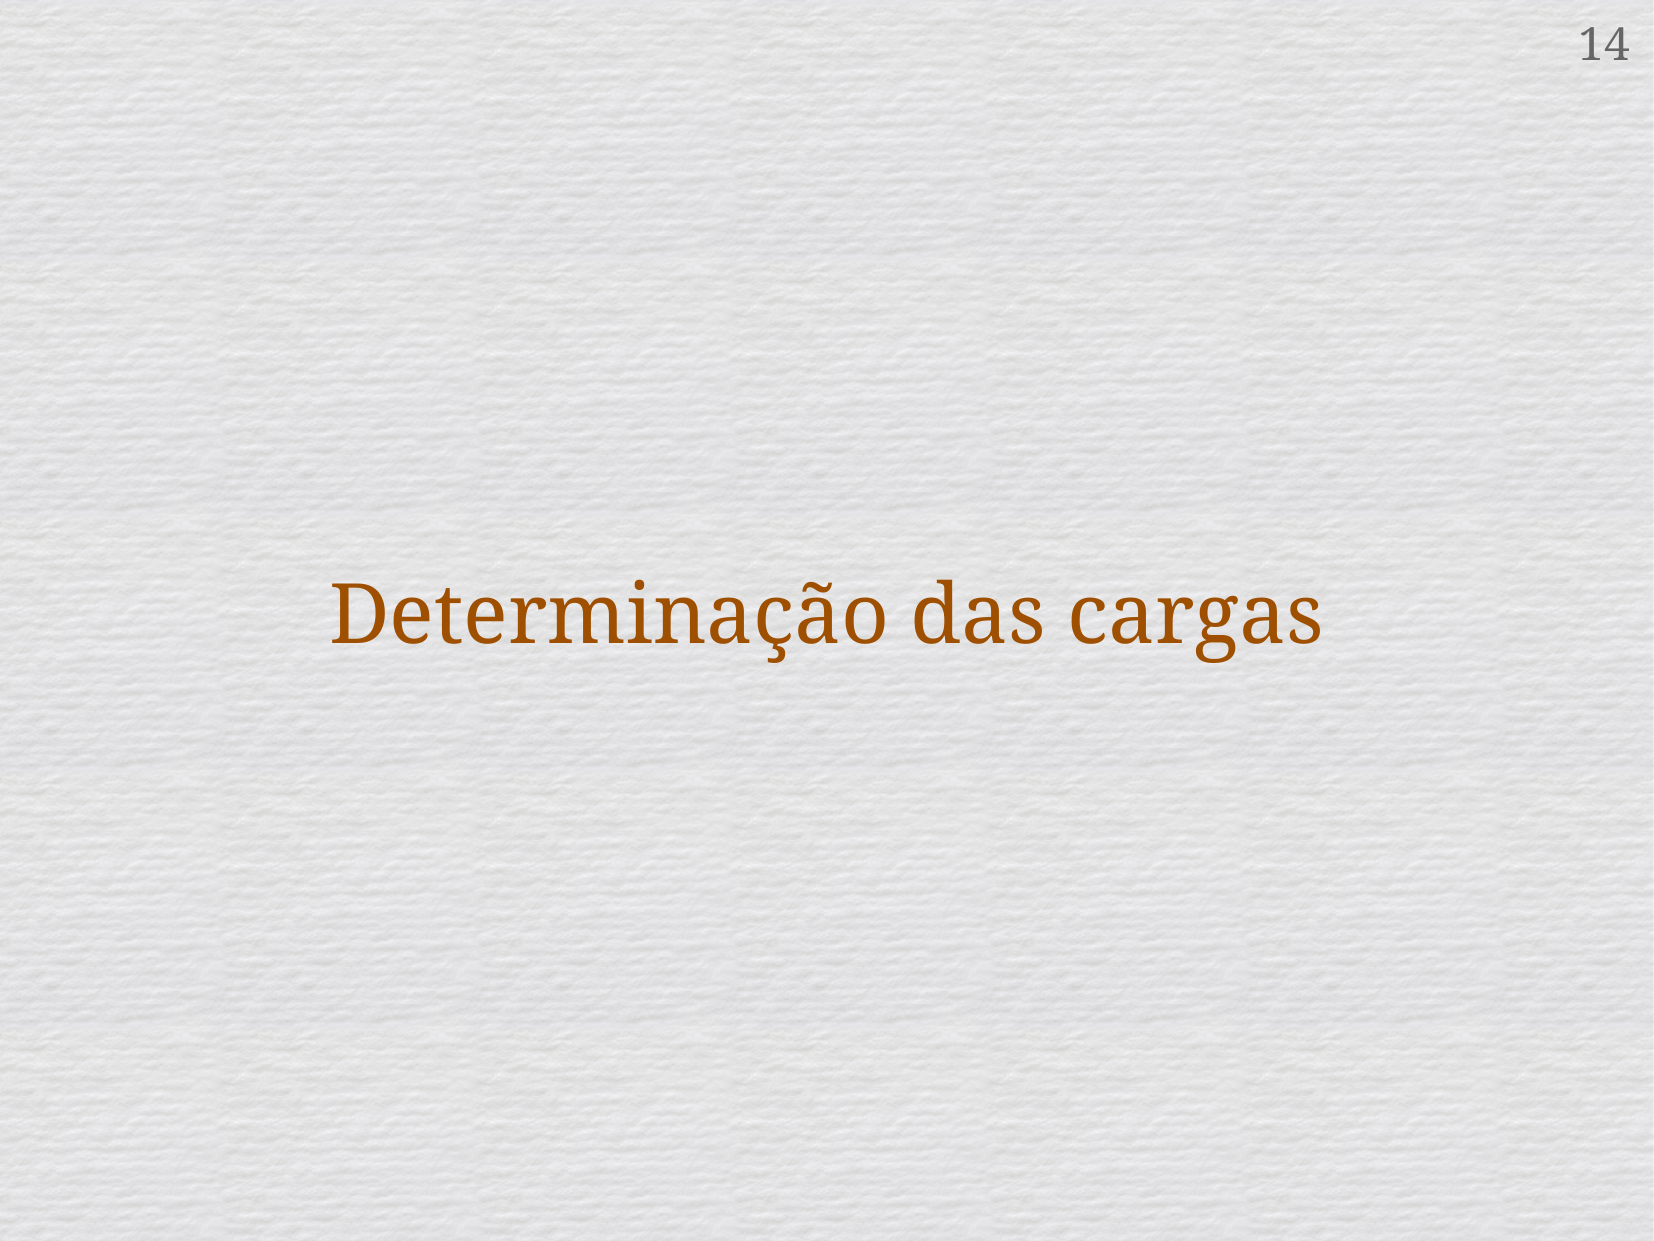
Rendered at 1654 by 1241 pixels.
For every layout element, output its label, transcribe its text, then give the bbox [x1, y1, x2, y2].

picture [0, 0, 1654, 1241]
title Determinação das cargas [59, 29, 1595, 1196]
